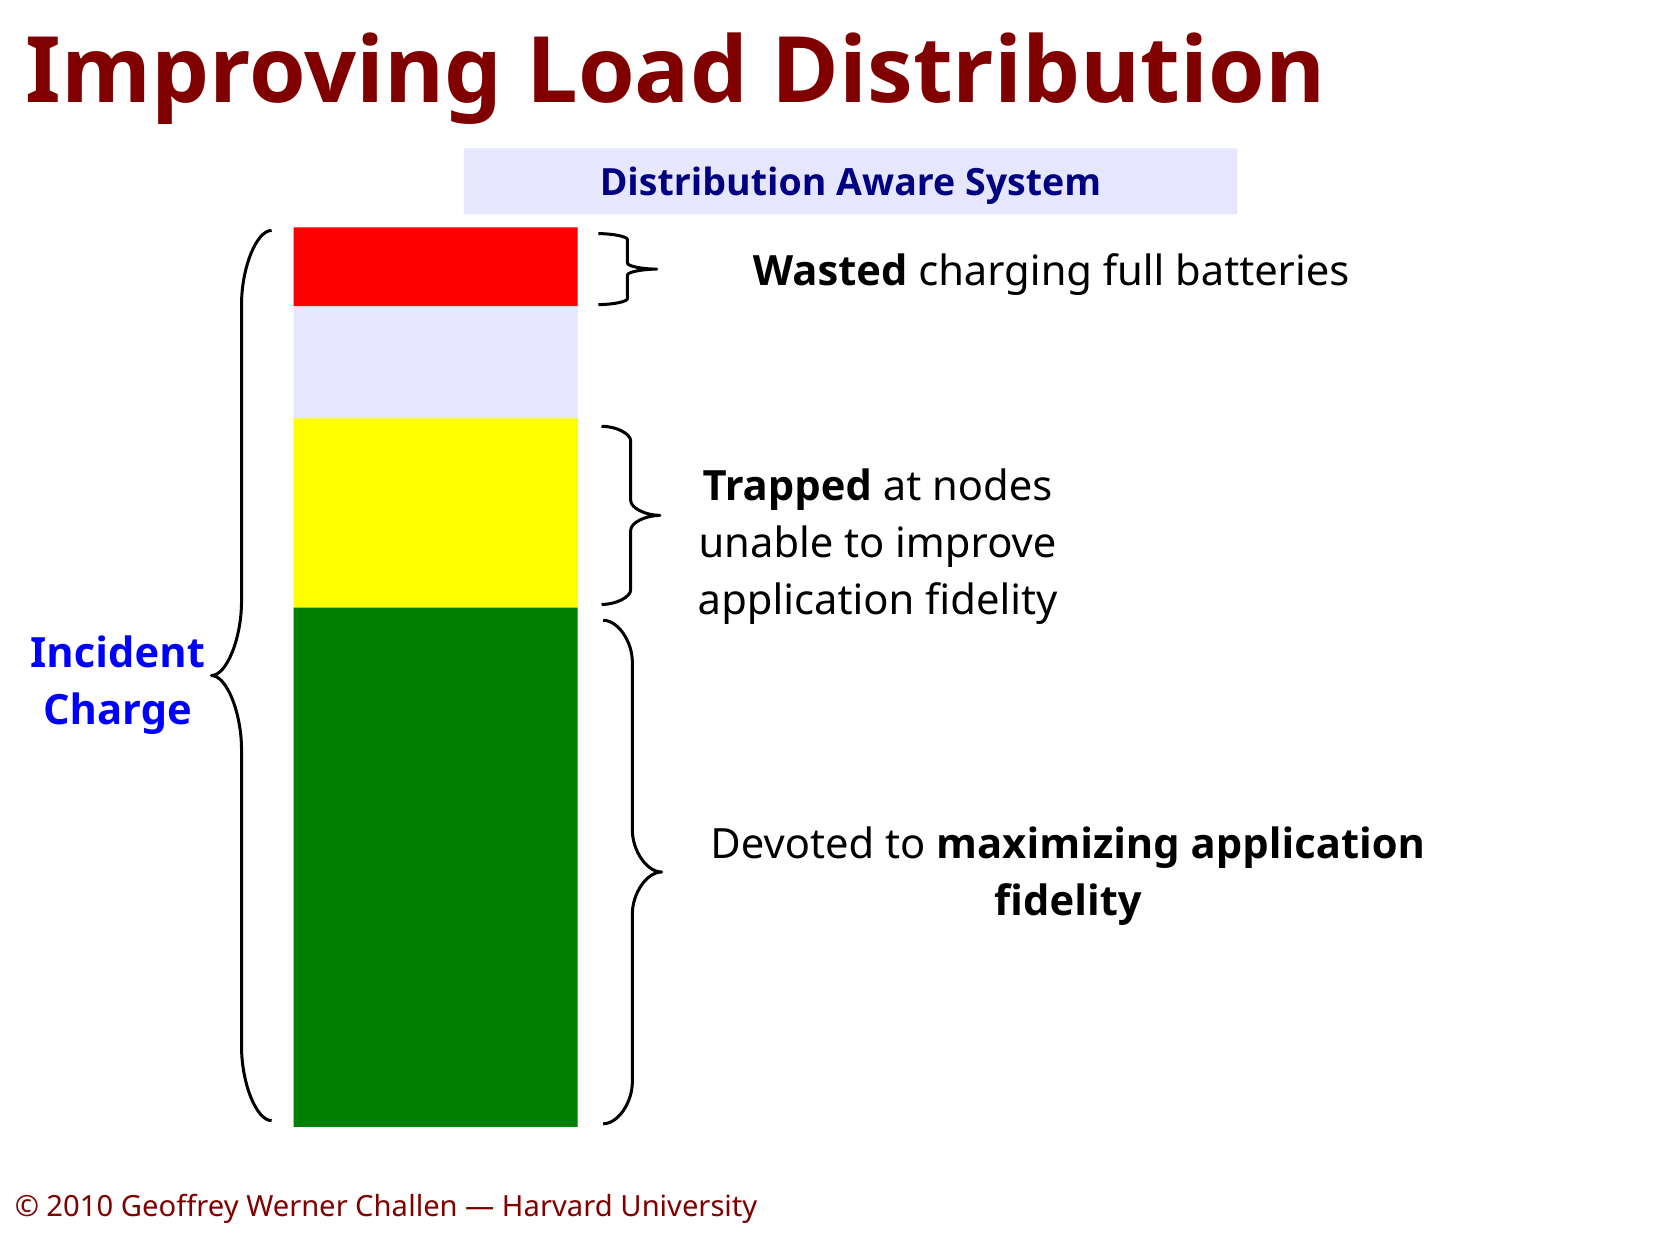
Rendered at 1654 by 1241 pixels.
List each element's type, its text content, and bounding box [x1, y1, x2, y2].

text_box Wasted charging full batteries [644, 233, 1459, 298]
text_box Devoted to maximizing application fidelity [663, 806, 1473, 925]
title Improving Load Distribution [25, 12, 1438, 121]
text_box Distribution Aware System [463, 148, 1238, 208]
text_box [293, 227, 579, 1127]
text_box Trapped at nodes unable to improve application fidelity [647, 448, 1108, 611]
text_box Incident Charge [0, 615, 236, 729]
